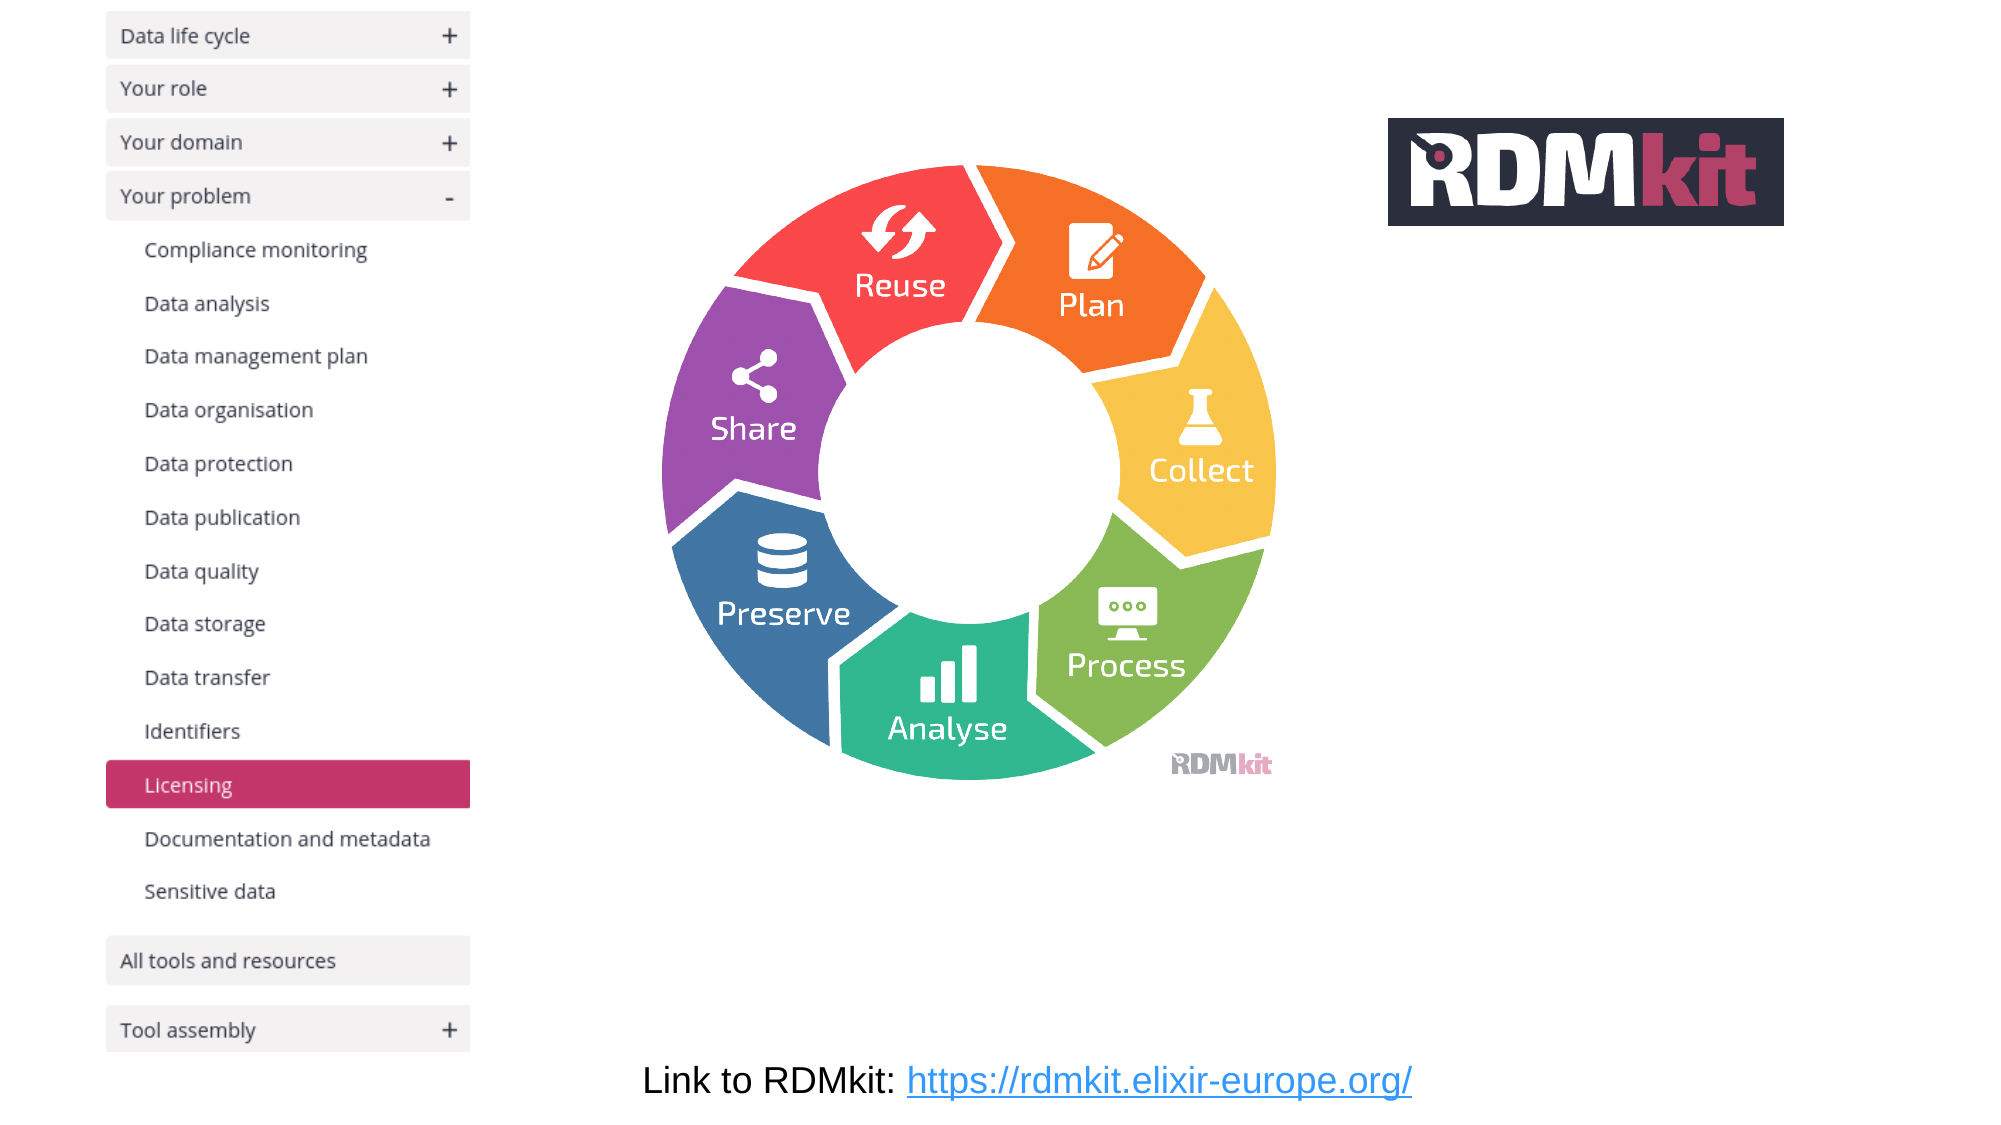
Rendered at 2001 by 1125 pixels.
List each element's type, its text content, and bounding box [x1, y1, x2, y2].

picture [1388, 118, 1784, 226]
picture [662, 165, 1276, 780]
picture [106, 11, 470, 1052]
text_box Link to RDMkit: https://rdmkit.elixir-europe.org/ [627, 1048, 1428, 1109]
